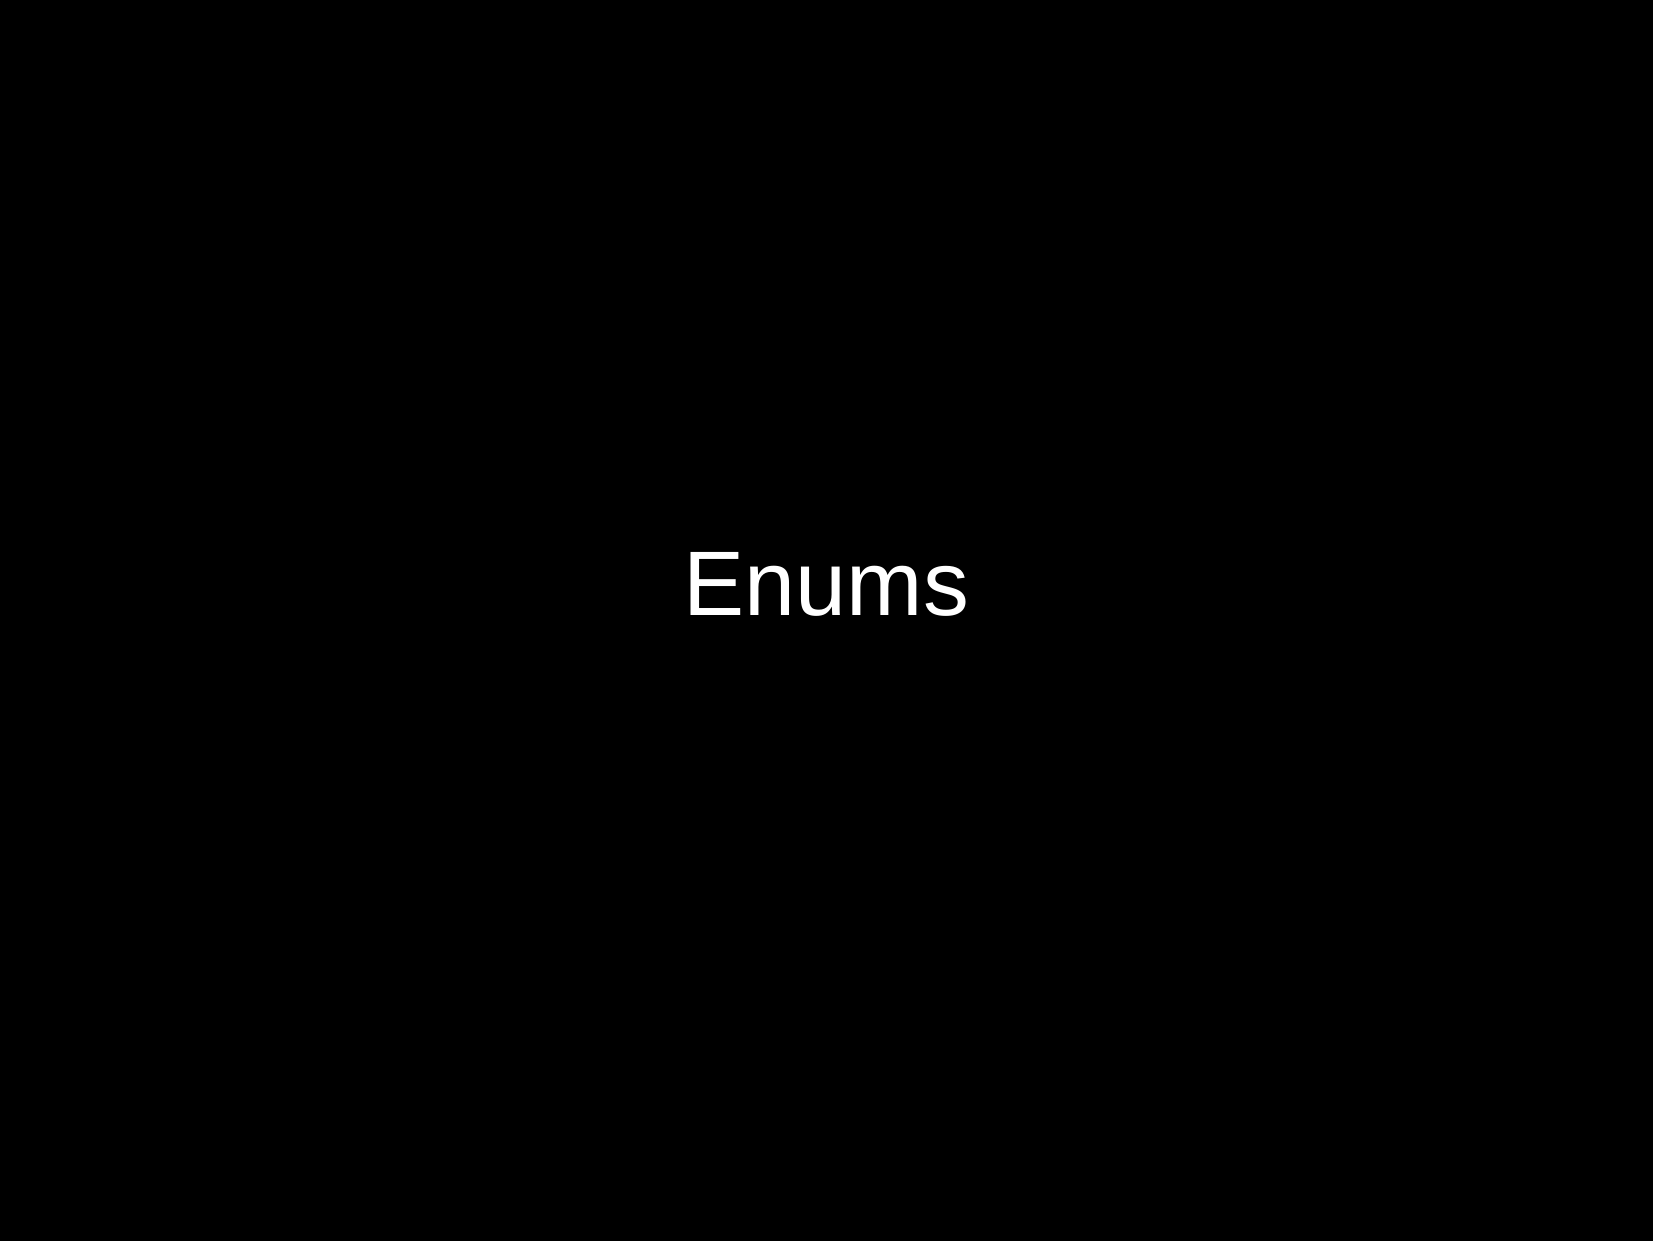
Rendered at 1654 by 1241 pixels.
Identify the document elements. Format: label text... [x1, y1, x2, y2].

title Enums [82, 480, 1571, 688]
